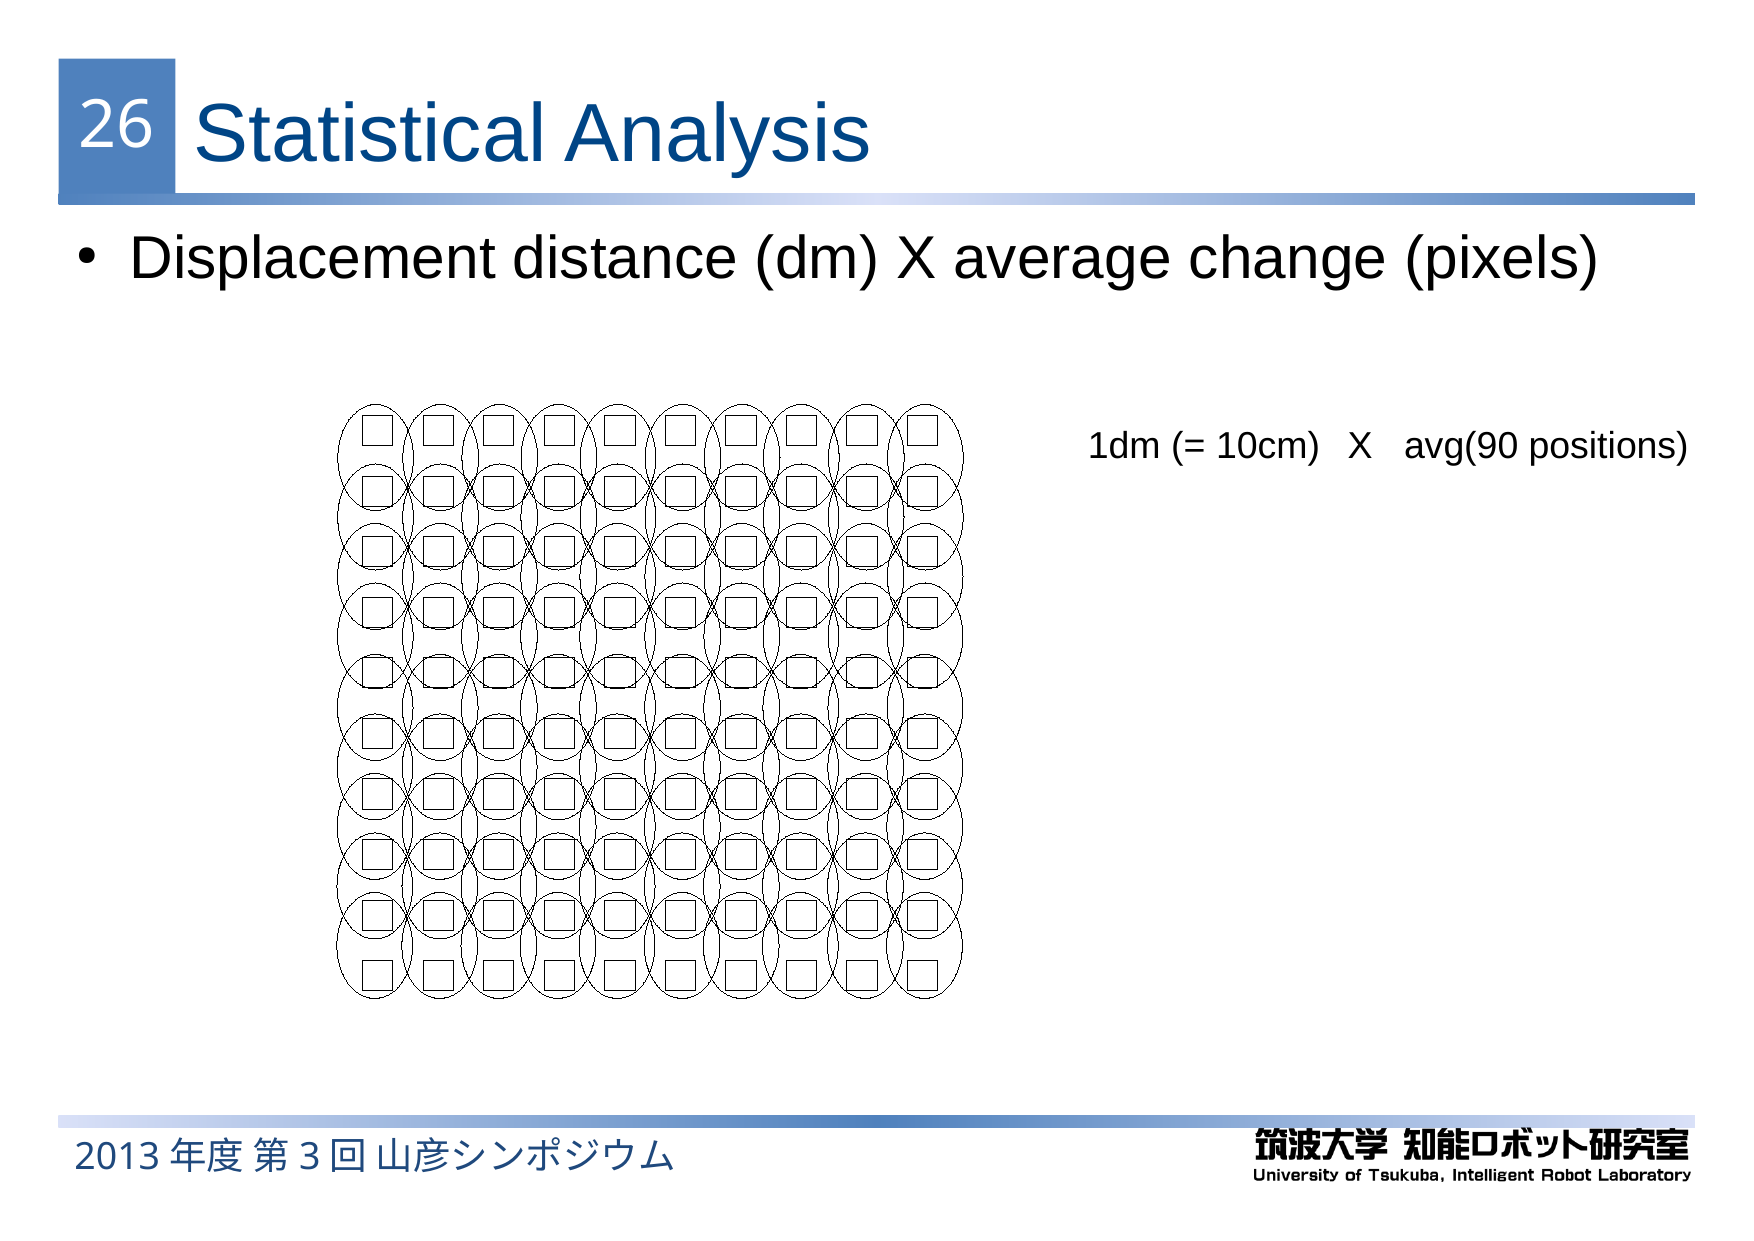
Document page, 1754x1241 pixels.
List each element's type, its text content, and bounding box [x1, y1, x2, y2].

text_box 1dm (= 10cm) [1073, 416, 1332, 474]
list Displacement distance (dm) X average change (pixels) [58, 223, 1696, 359]
picture [1252, 1127, 1691, 1182]
text_box X avg(90 positions) [1332, 416, 1719, 474]
title Statistical Analysis [193, 61, 1651, 205]
